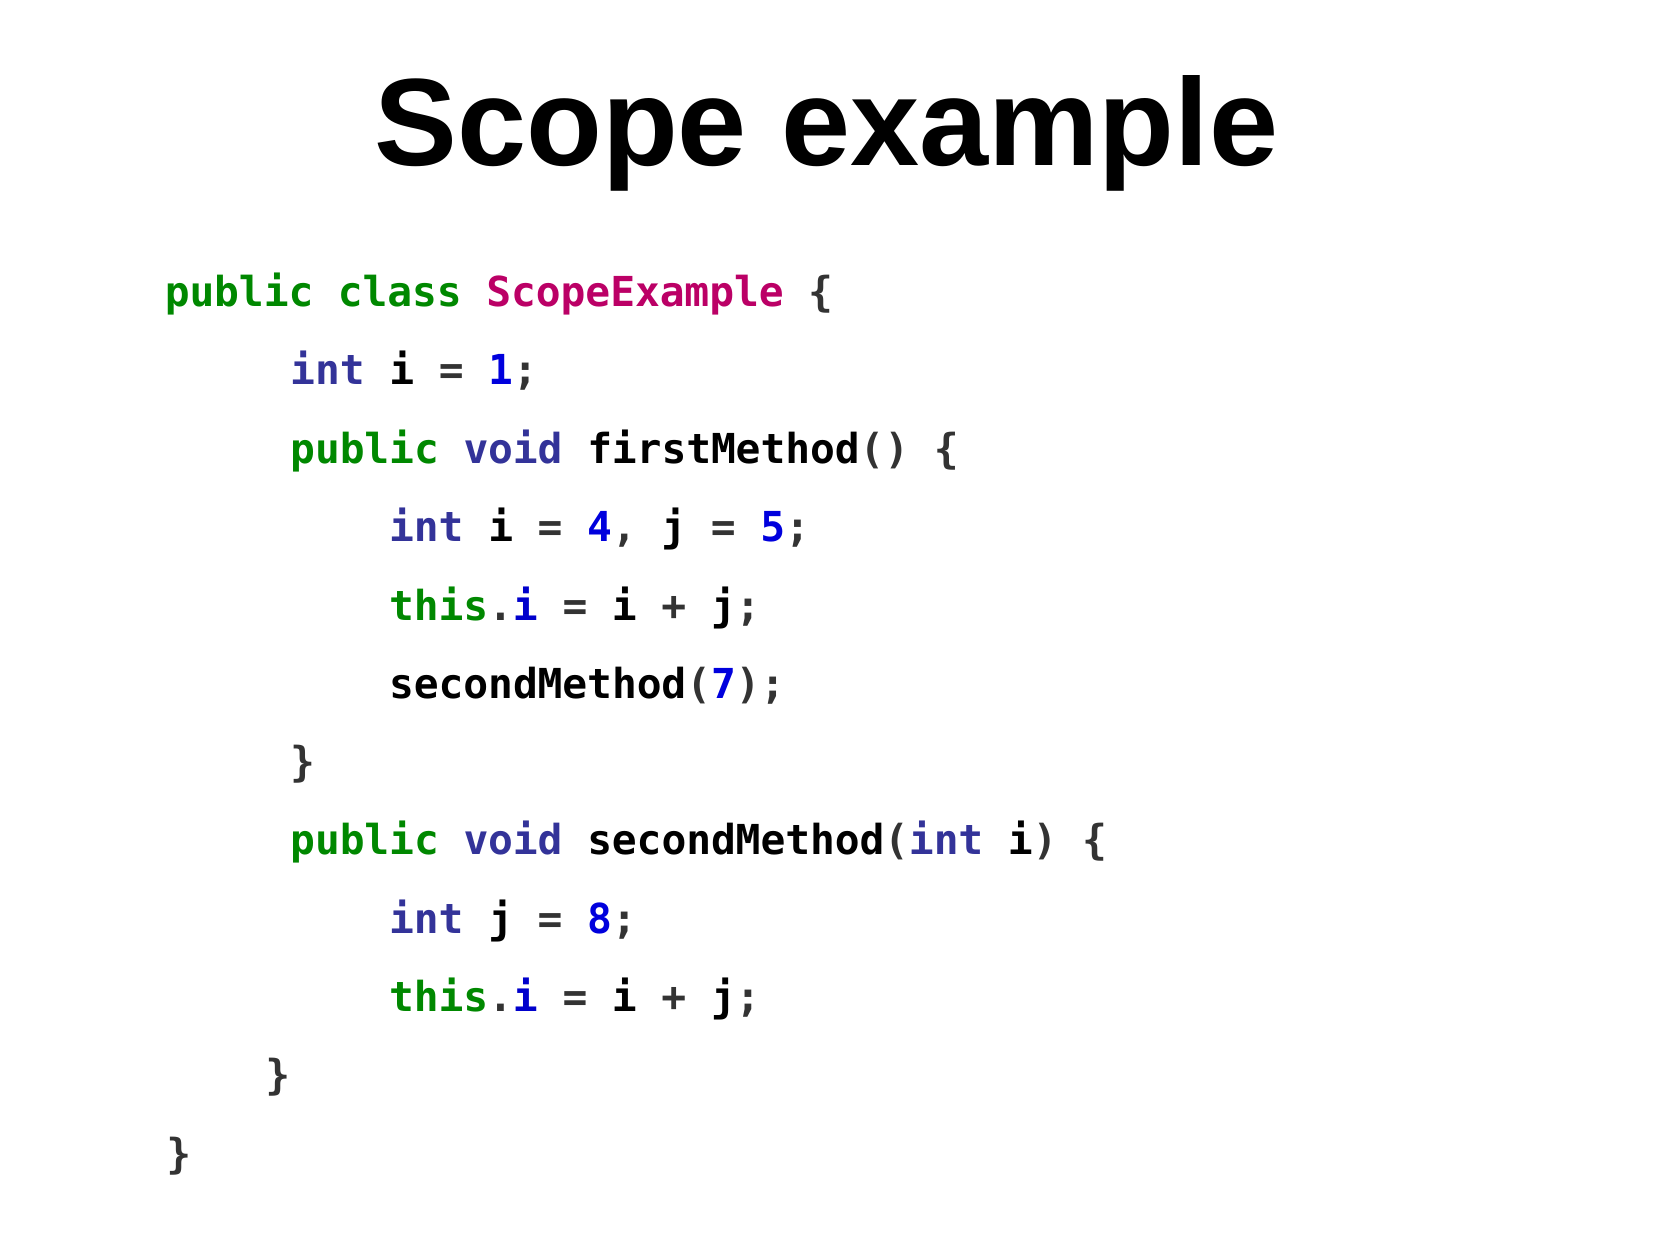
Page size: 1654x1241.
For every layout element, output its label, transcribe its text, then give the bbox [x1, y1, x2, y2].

title Scope example [82, 49, 1571, 196]
list public class ScopeExample { int i = 1; public void firstMethod() { int i = 4, j = 5; this.i = i + j; secondMethod(7); } public void secondMethod(int i) { int j = 8; this.i = i + j; } } [141, 256, 1607, 1182]
